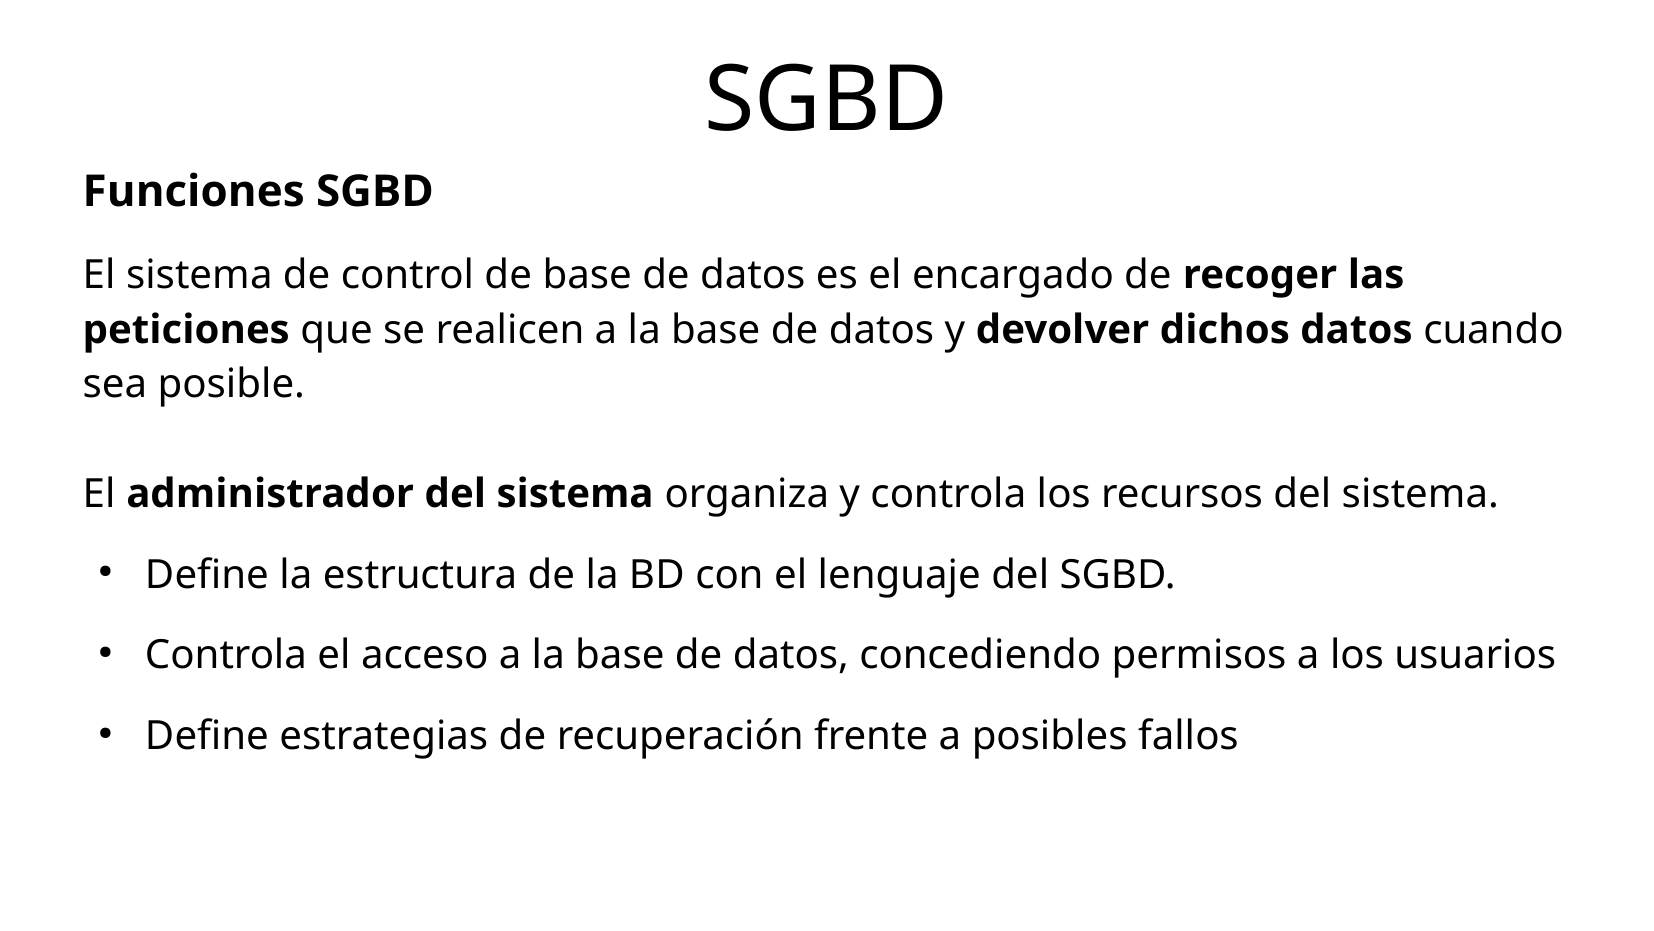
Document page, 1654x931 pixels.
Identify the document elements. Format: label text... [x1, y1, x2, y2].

title SGBD [82, 37, 1571, 154]
list Funciones SGBD El sistema de control de base de datos es el encargado de recoger las peticiones que se realicen a la base de datos y devolver dichos datos cuando sea posible. El administrador del sistema organiza y controla los recursos del sistema. Define la estructura de la BD con el lenguaje del SGBD. Controla el acceso a la base de datos, concediendo permisos a los usuarios Define estrategias de recuperación frente a posibles fallos [82, 159, 1571, 810]
